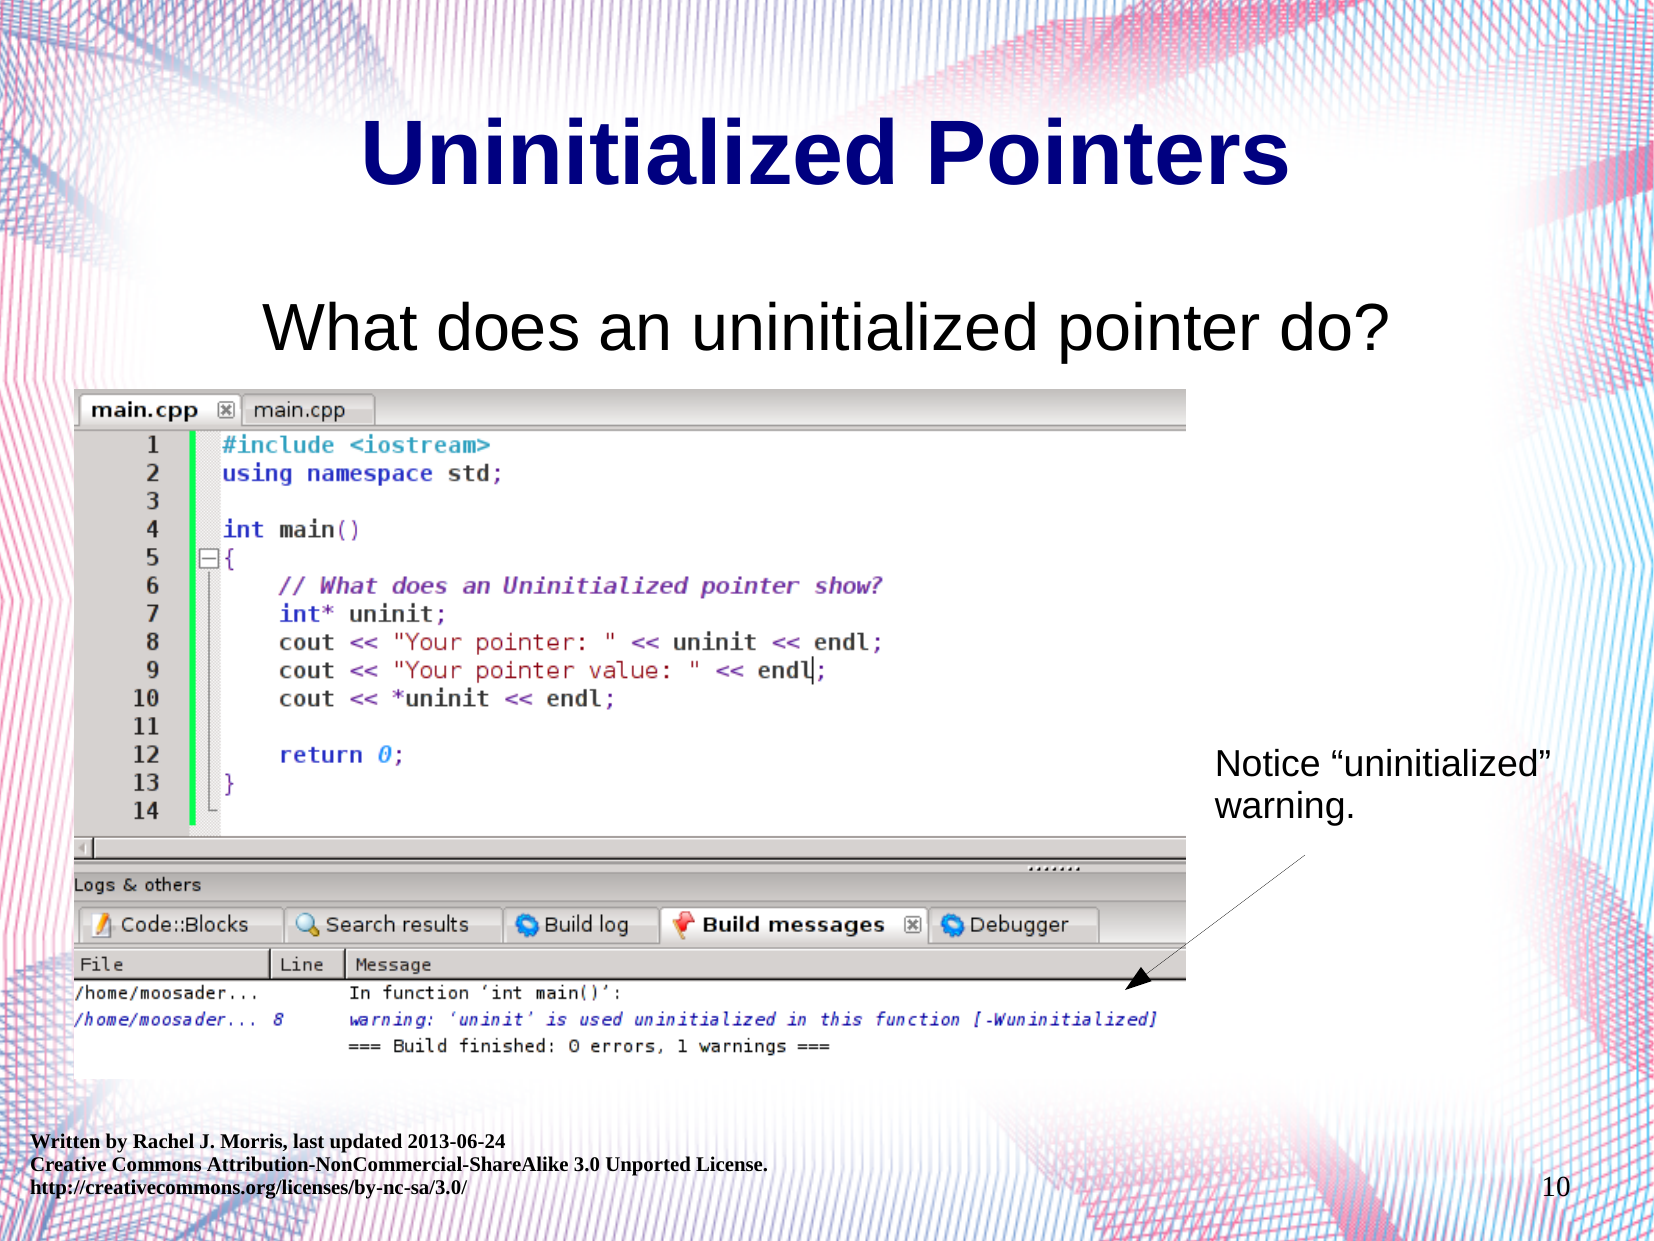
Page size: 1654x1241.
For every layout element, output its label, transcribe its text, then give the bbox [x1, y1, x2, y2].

list What does an uninitialized pointer do? [82, 290, 1571, 366]
picture [0, 0, 1654, 1241]
text_box Notice “uninitialized” warning. [1200, 735, 1576, 834]
title Uninitialized Pointers [82, 49, 1571, 257]
